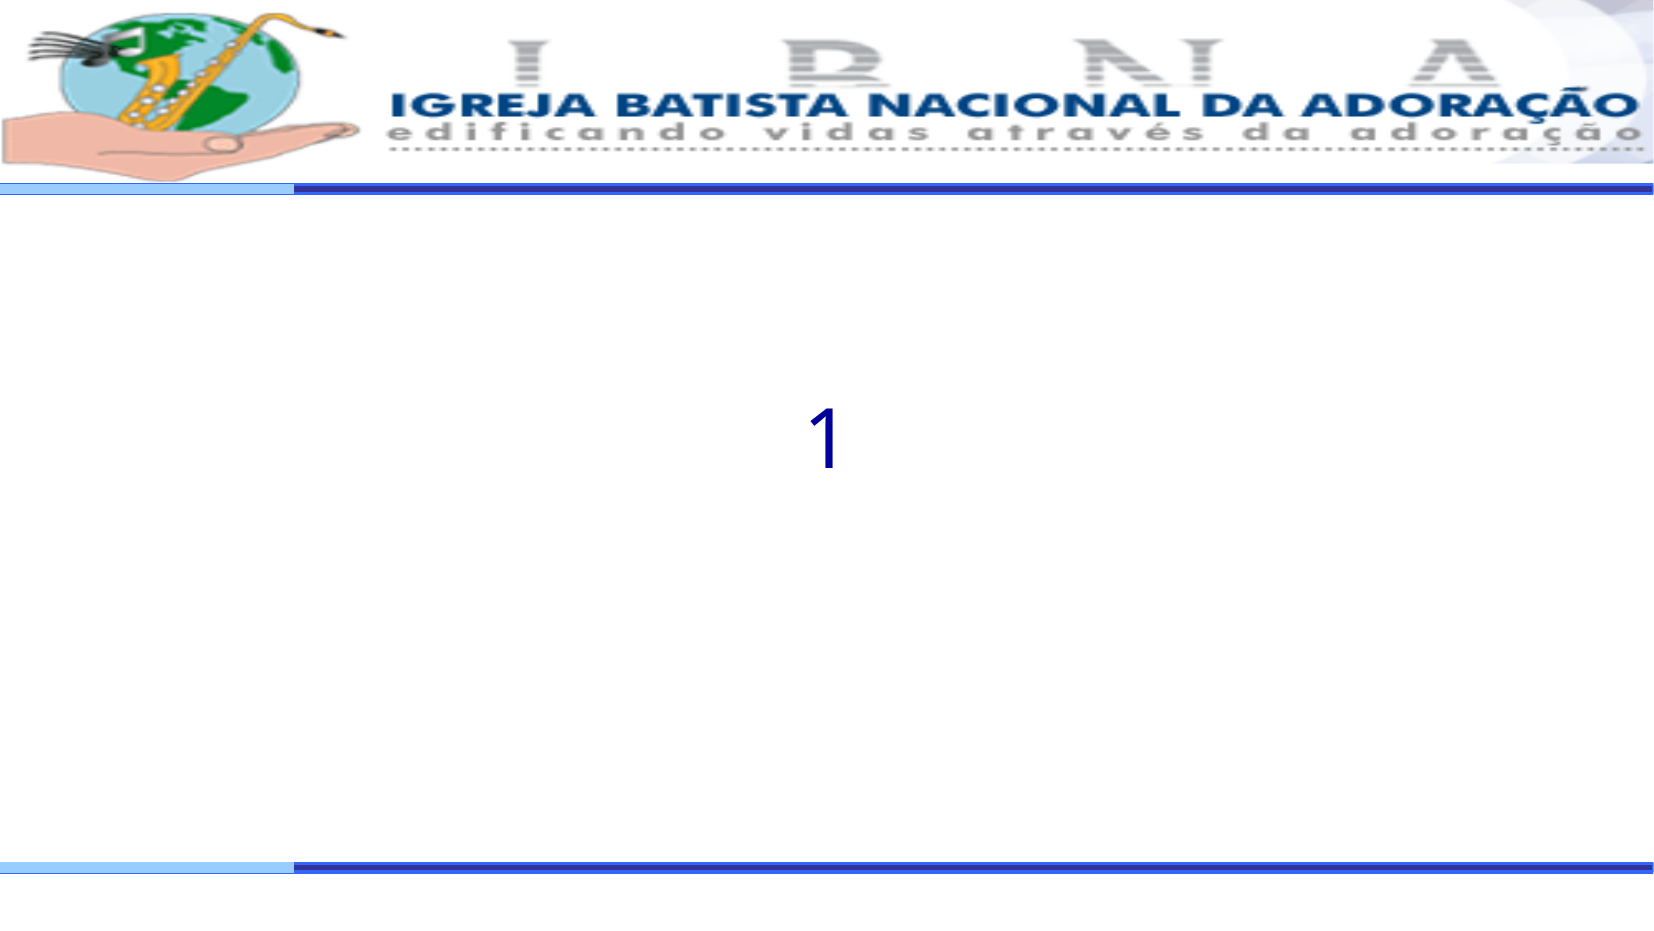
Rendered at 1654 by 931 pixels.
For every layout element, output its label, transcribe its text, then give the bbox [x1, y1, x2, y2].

chart [0, 194, 1654, 204]
text_box [0, 863, 1654, 872]
text_box 1 [0, 377, 1654, 593]
chart [0, 0, 1654, 184]
text_box [0, 184, 1654, 194]
